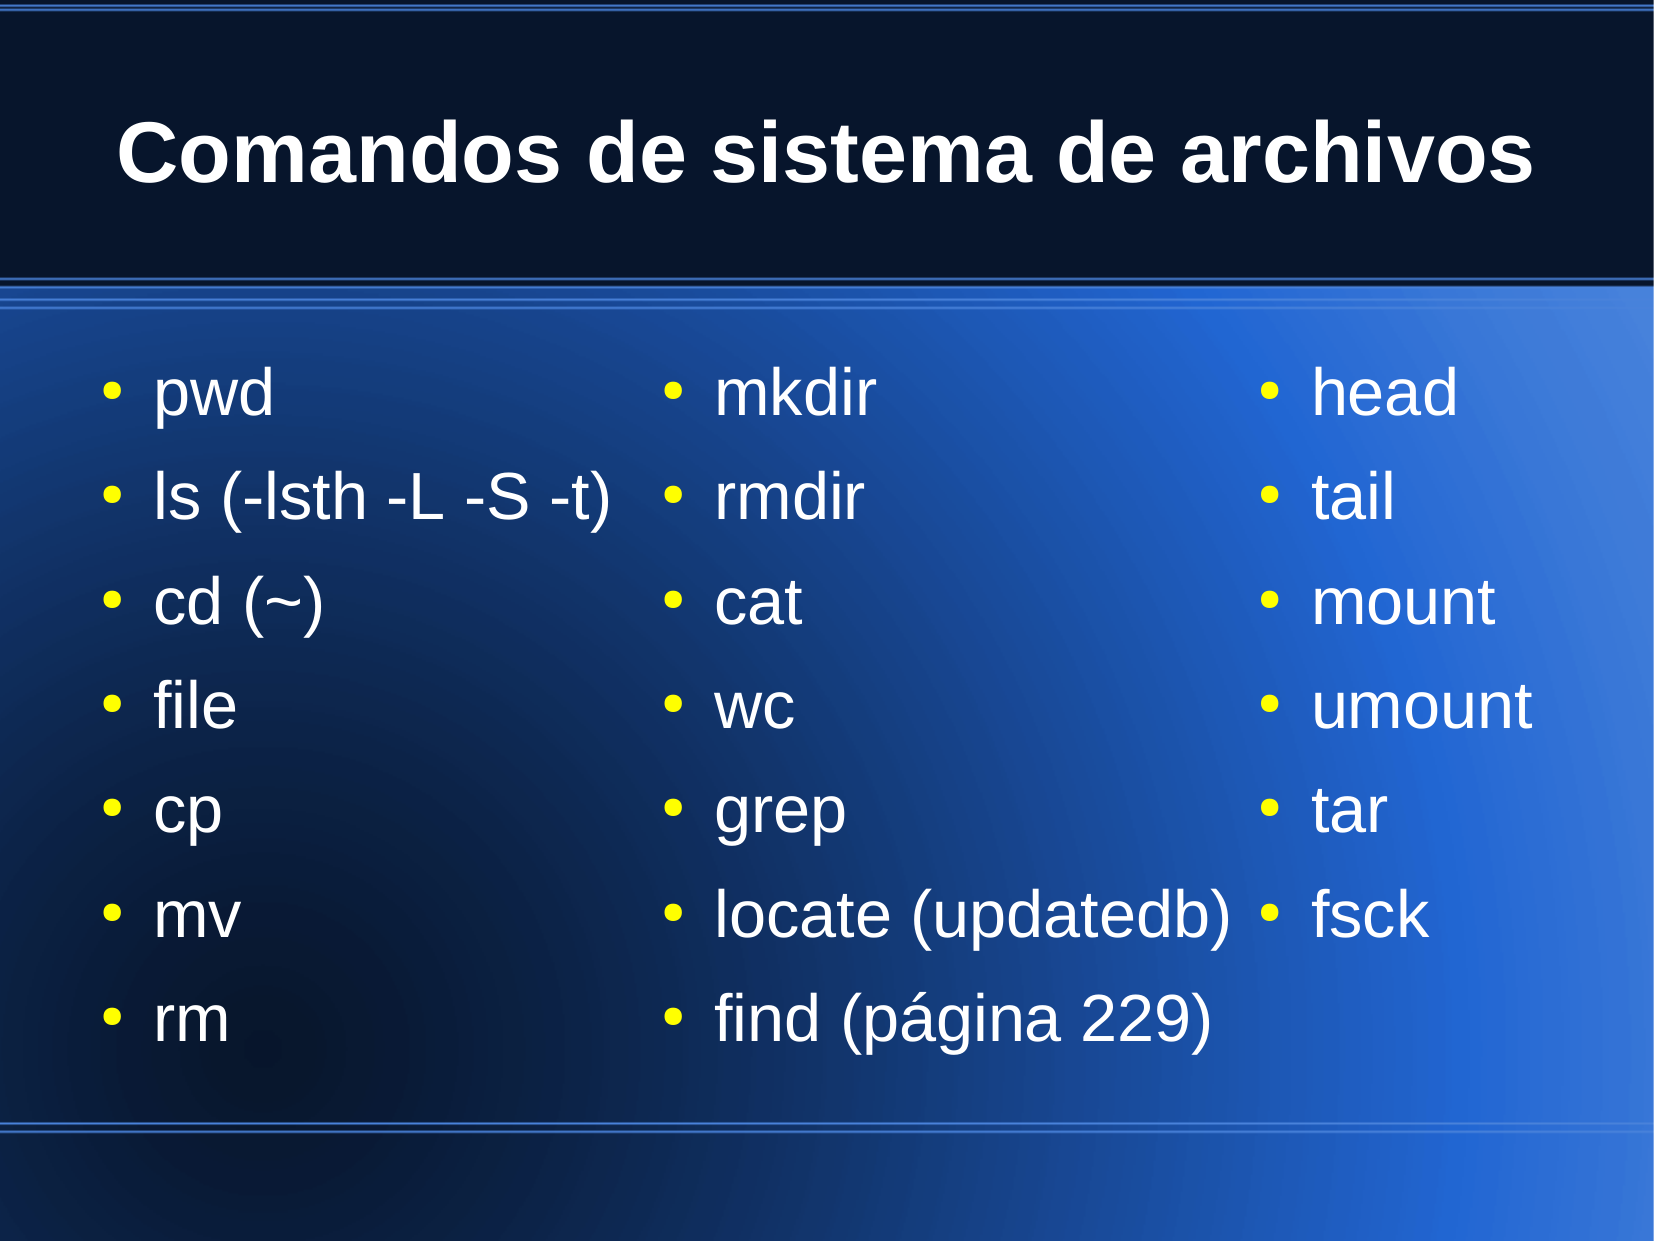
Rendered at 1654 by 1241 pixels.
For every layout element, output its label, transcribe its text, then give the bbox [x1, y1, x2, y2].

list pwd ls (-lsth -L -S -t) cd (~) file cp mv rm [82, 355, 751, 1161]
list head tail mount umount tar fsck [1240, 355, 1591, 1075]
list mkdir rmdir cat wc grep locate (updatedb) find (página 229) [643, 355, 1240, 1075]
picture [0, 0, 1654, 1241]
title Comandos de sistema de archivos [82, 49, 1571, 257]
